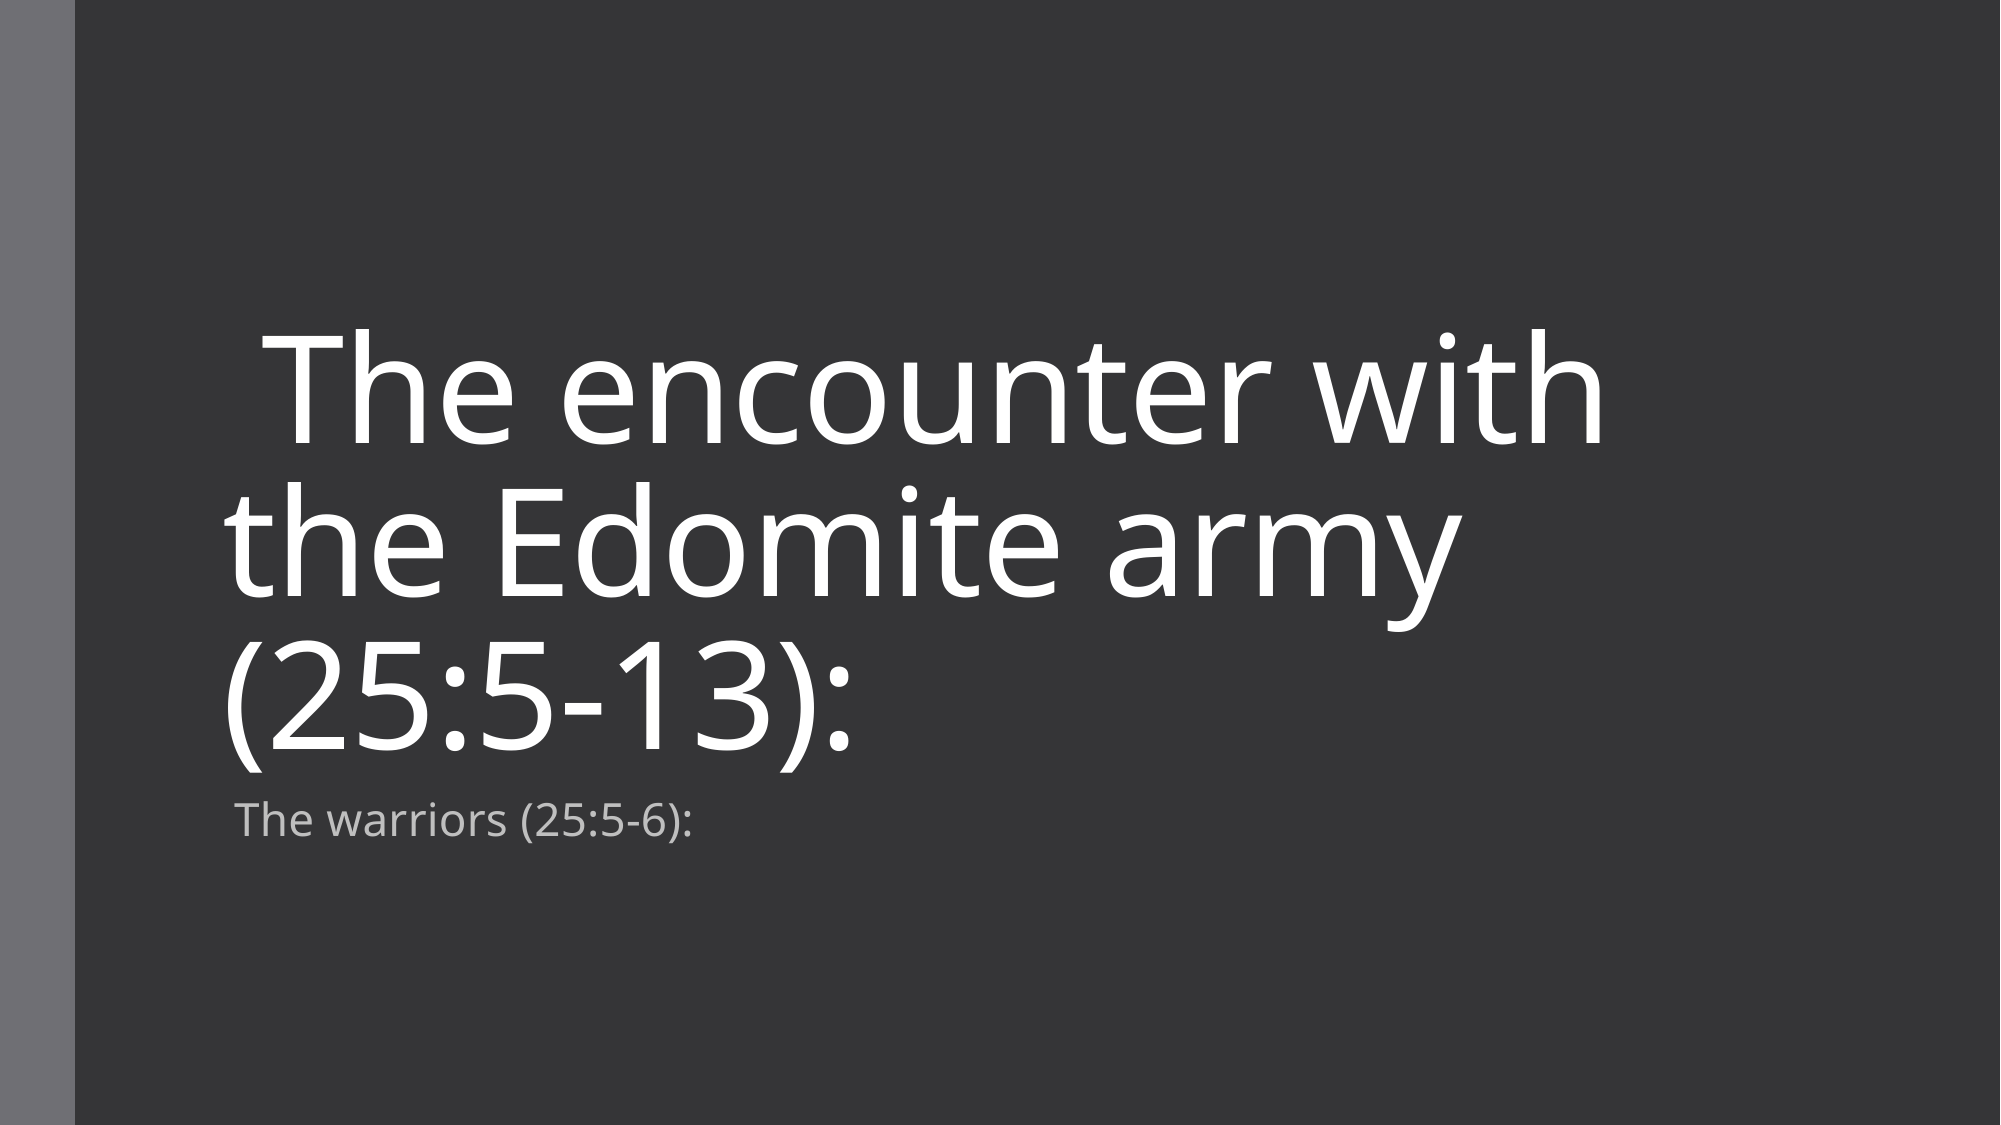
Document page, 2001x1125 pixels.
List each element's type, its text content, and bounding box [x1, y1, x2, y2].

subtitle The warriors (25:5-6): [206, 787, 1752, 1066]
title The encounter with the Edomite army (25:5-13): [206, 124, 1752, 787]
